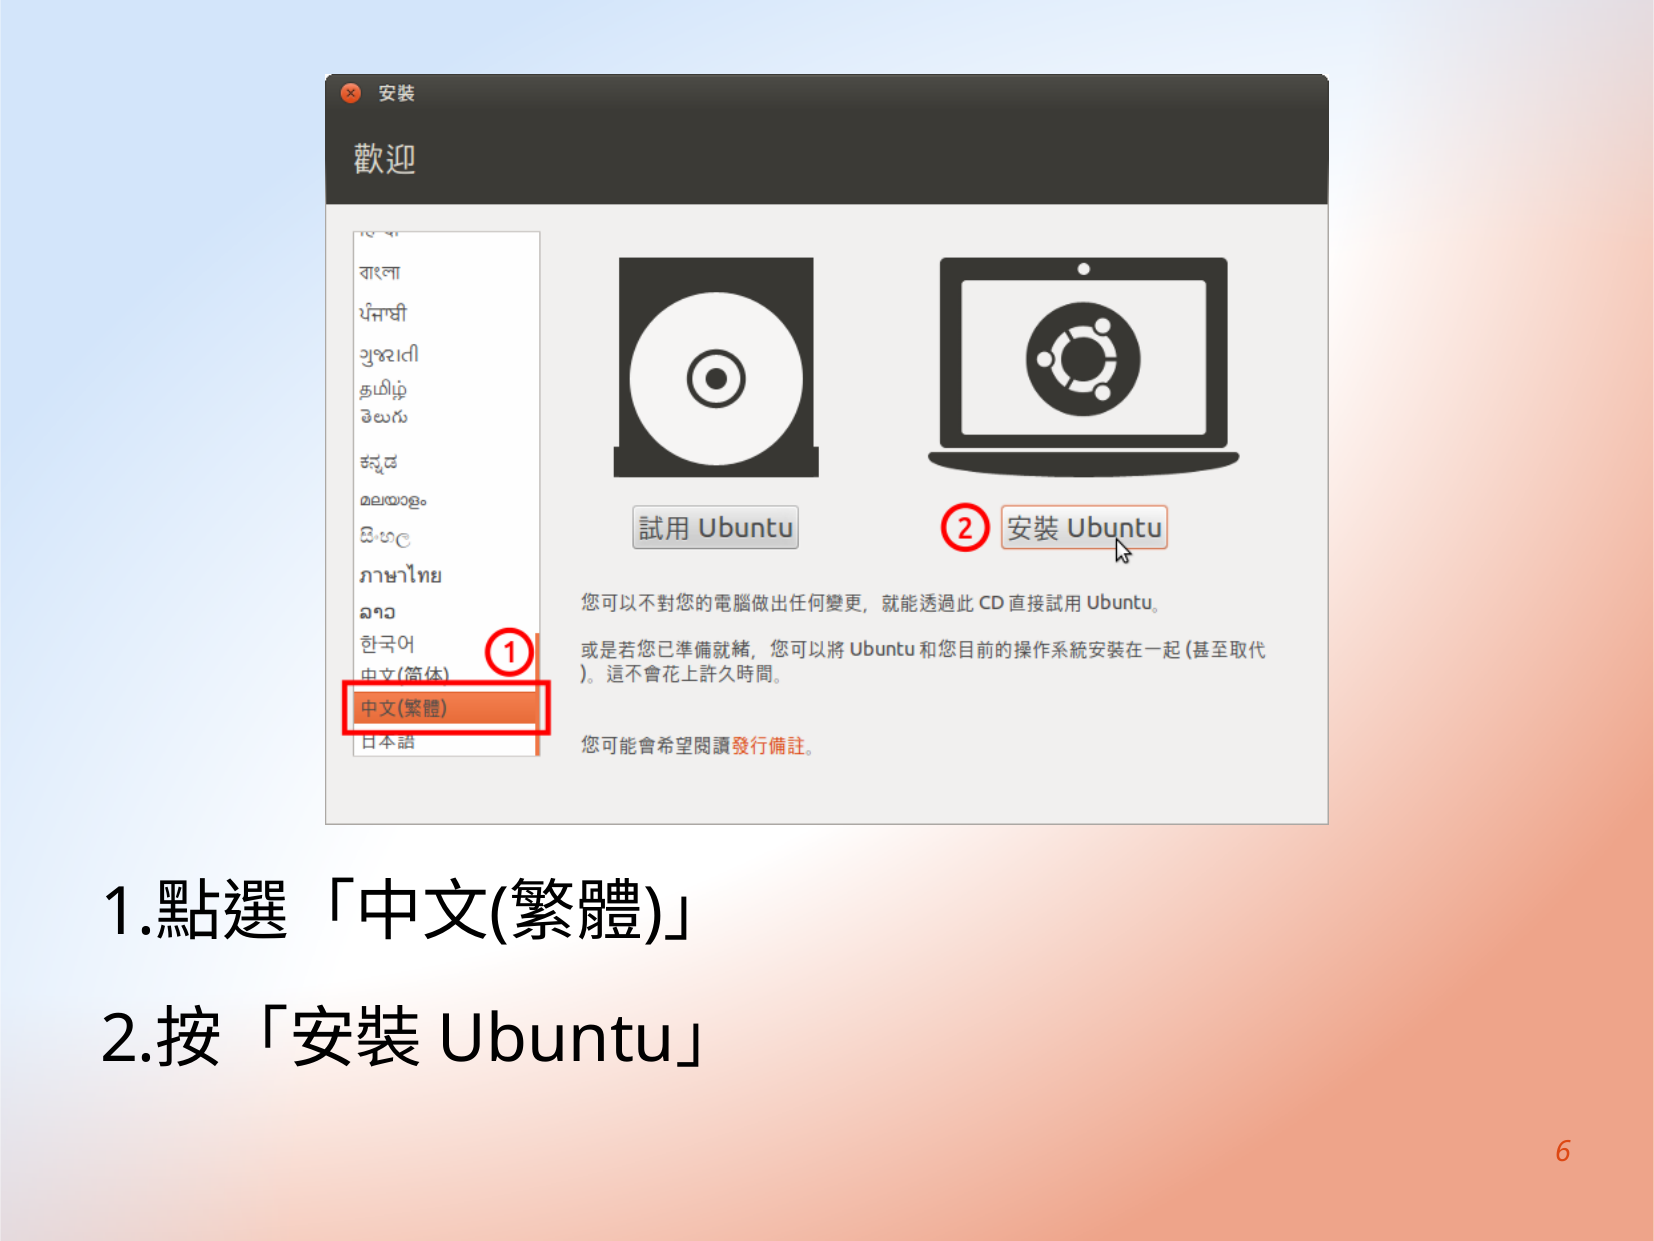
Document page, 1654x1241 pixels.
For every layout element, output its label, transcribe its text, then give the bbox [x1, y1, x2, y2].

list 點選「中文(繁體)」 按「安裝 Ubuntu」 [82, 857, 1571, 1201]
picture [0, 0, 1654, 1241]
